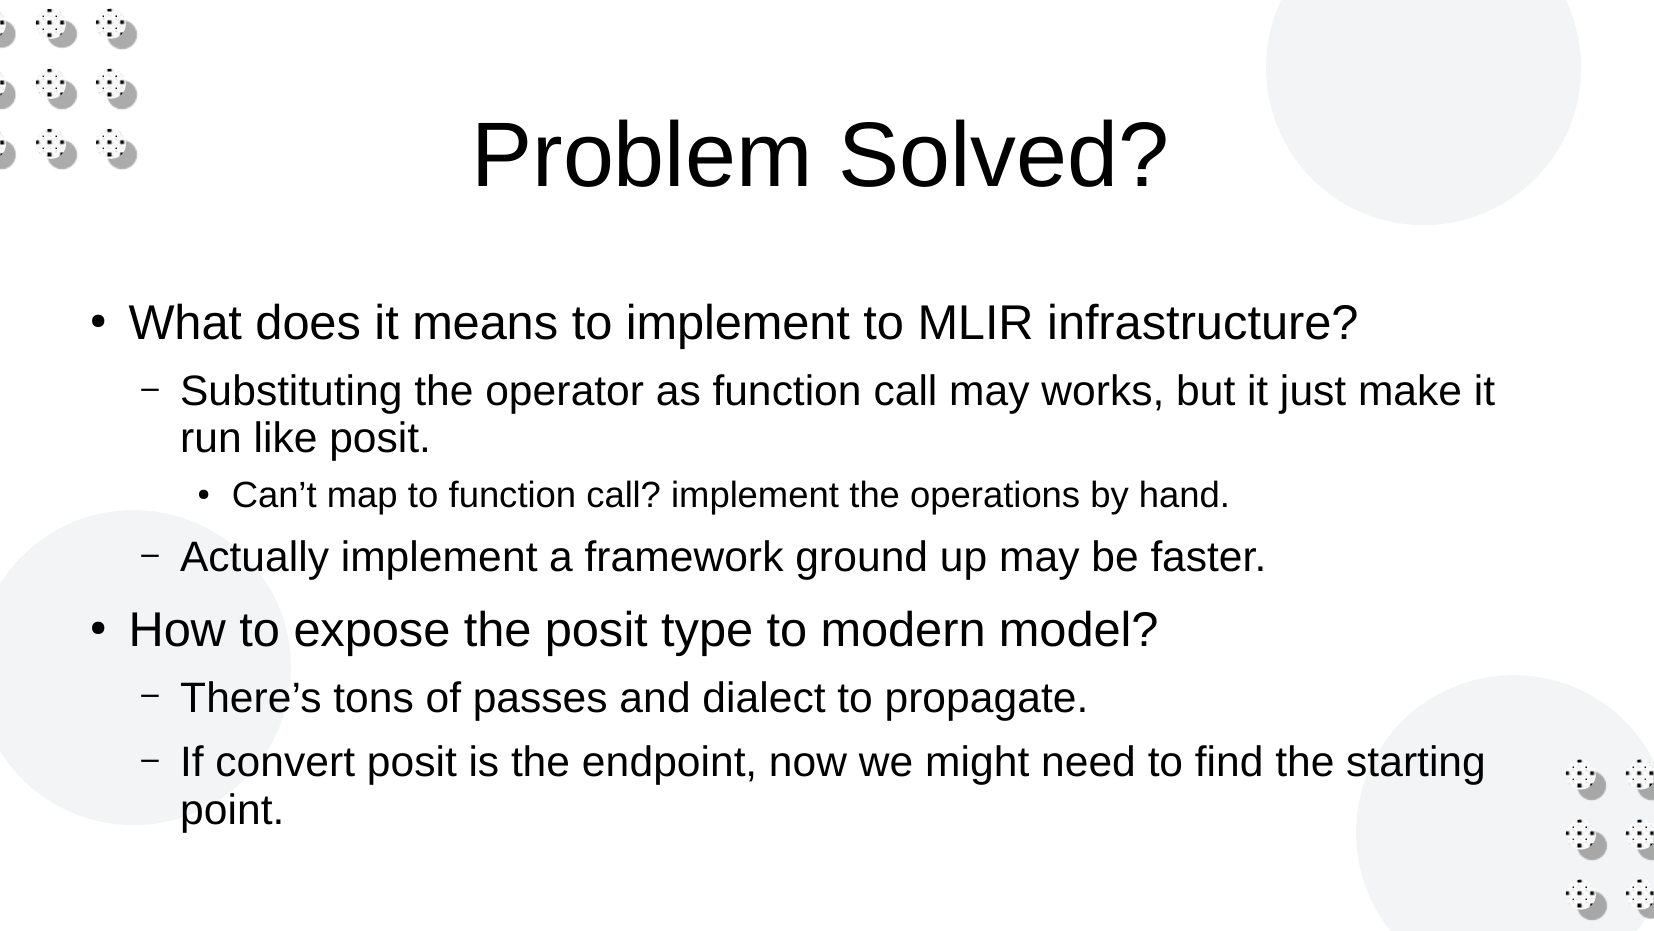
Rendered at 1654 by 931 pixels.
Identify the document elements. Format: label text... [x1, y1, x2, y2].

list What does it means to implement to MLIR infrastructure? Substituting the operator as function call may works, but it just make it run like posit. Can’t map to function call? implement the operations by hand. Actually implement a framework ground up may be faster. How to expose the posit type to modern model? There’s tons of passes and dialect to propagate. If convert posit is the endpoint, now we might need to find the starting point. [76, 295, 1565, 835]
picture [1625, 759, 1654, 790]
picture [1625, 879, 1654, 910]
picture [0, 71, 6, 96]
picture [1565, 819, 1596, 850]
picture [1565, 759, 1596, 790]
picture [95, 8, 126, 39]
picture [1565, 879, 1596, 910]
picture [35, 8, 66, 39]
picture [0, 11, 6, 36]
picture [0, 131, 7, 156]
picture [1625, 819, 1654, 850]
picture [35, 128, 67, 159]
title Problem Solved? [76, 76, 1565, 233]
picture [98, 68, 124, 76]
picture [35, 68, 66, 99]
